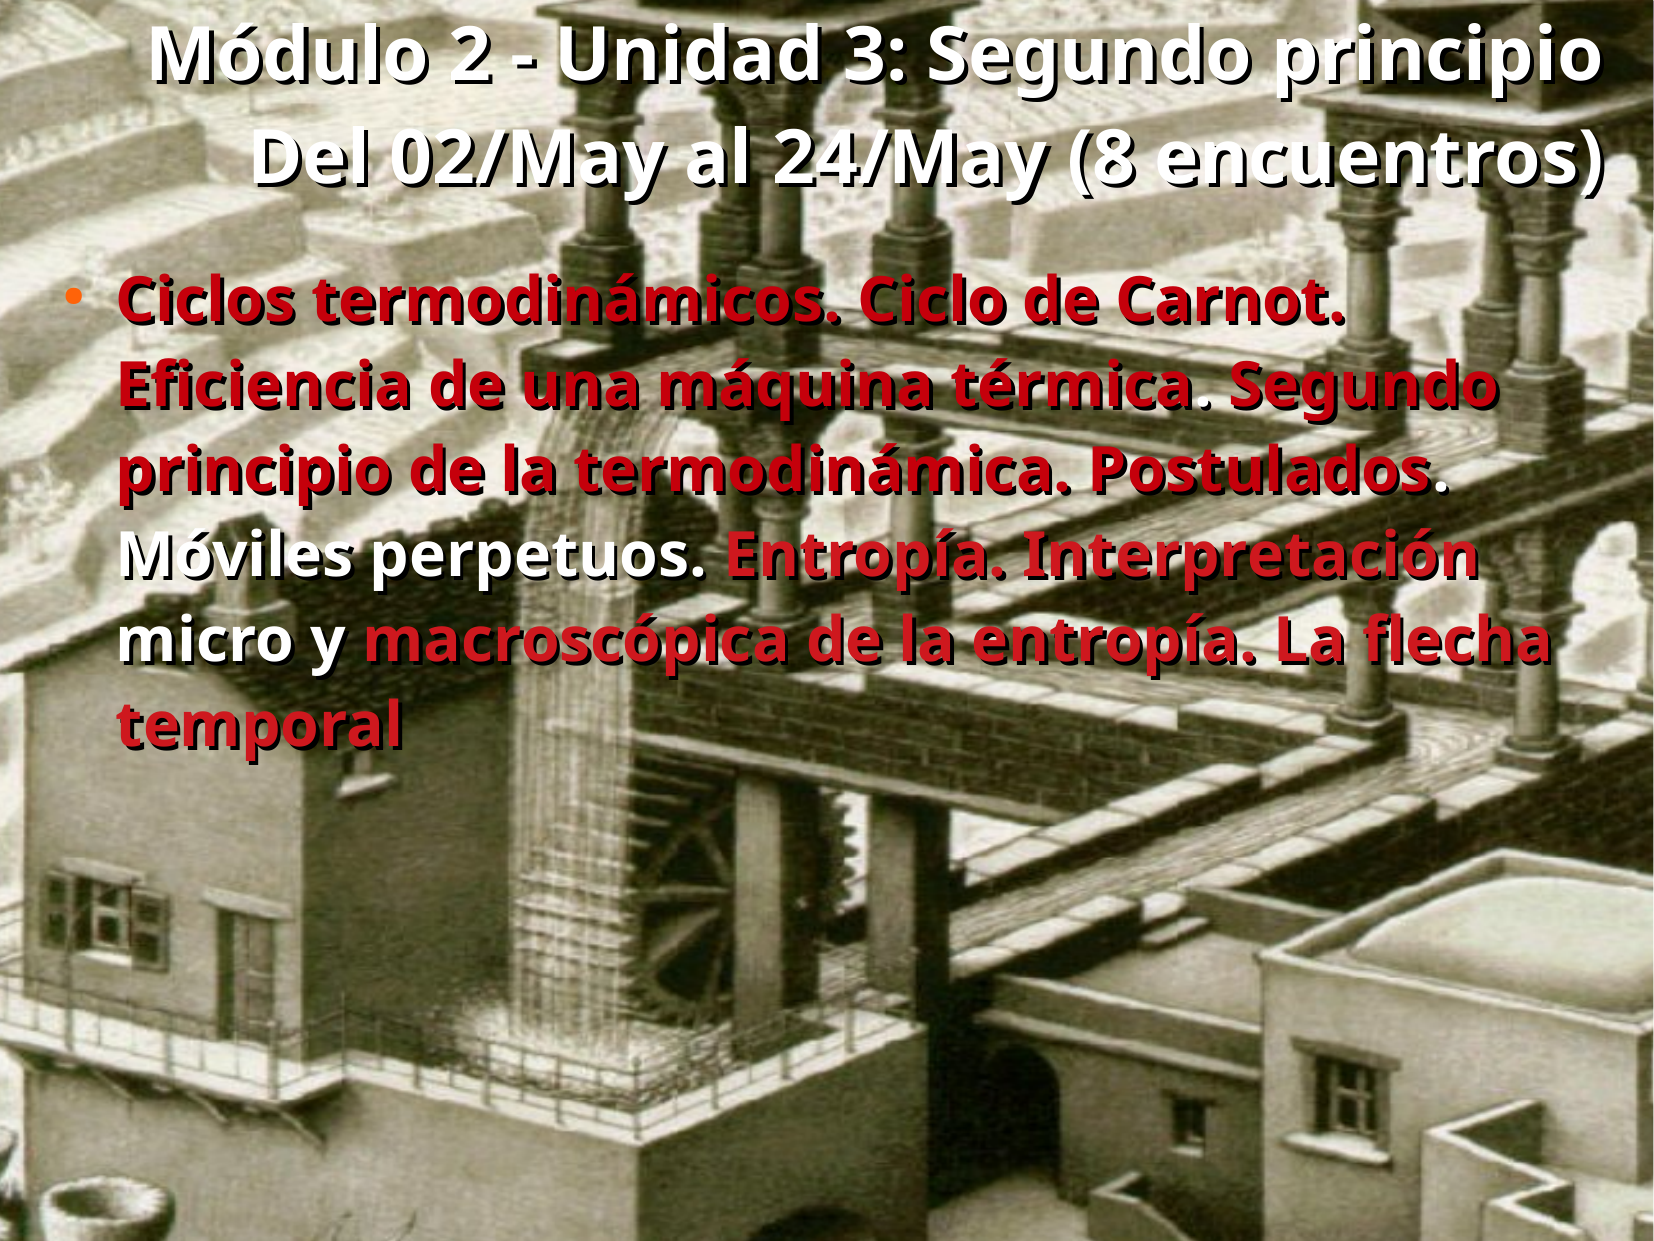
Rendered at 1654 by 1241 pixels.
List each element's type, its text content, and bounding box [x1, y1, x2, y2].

list Ciclos termodinámicos. Ciclo de Carnot. Eficiencia de una máquina térmica. Segundo principio de la termodinámica. Postulados. Móviles perpetuos. Entropía. Interpretación micro y macroscópica de la entropía. La flecha temporal [45, 255, 1606, 1156]
title Módulo 2 - Unidad 3: Segundo principio Del 02/May al 24/May (8 encuentros) [45, 11, 1606, 195]
picture [0, 0, 1654, 1241]
